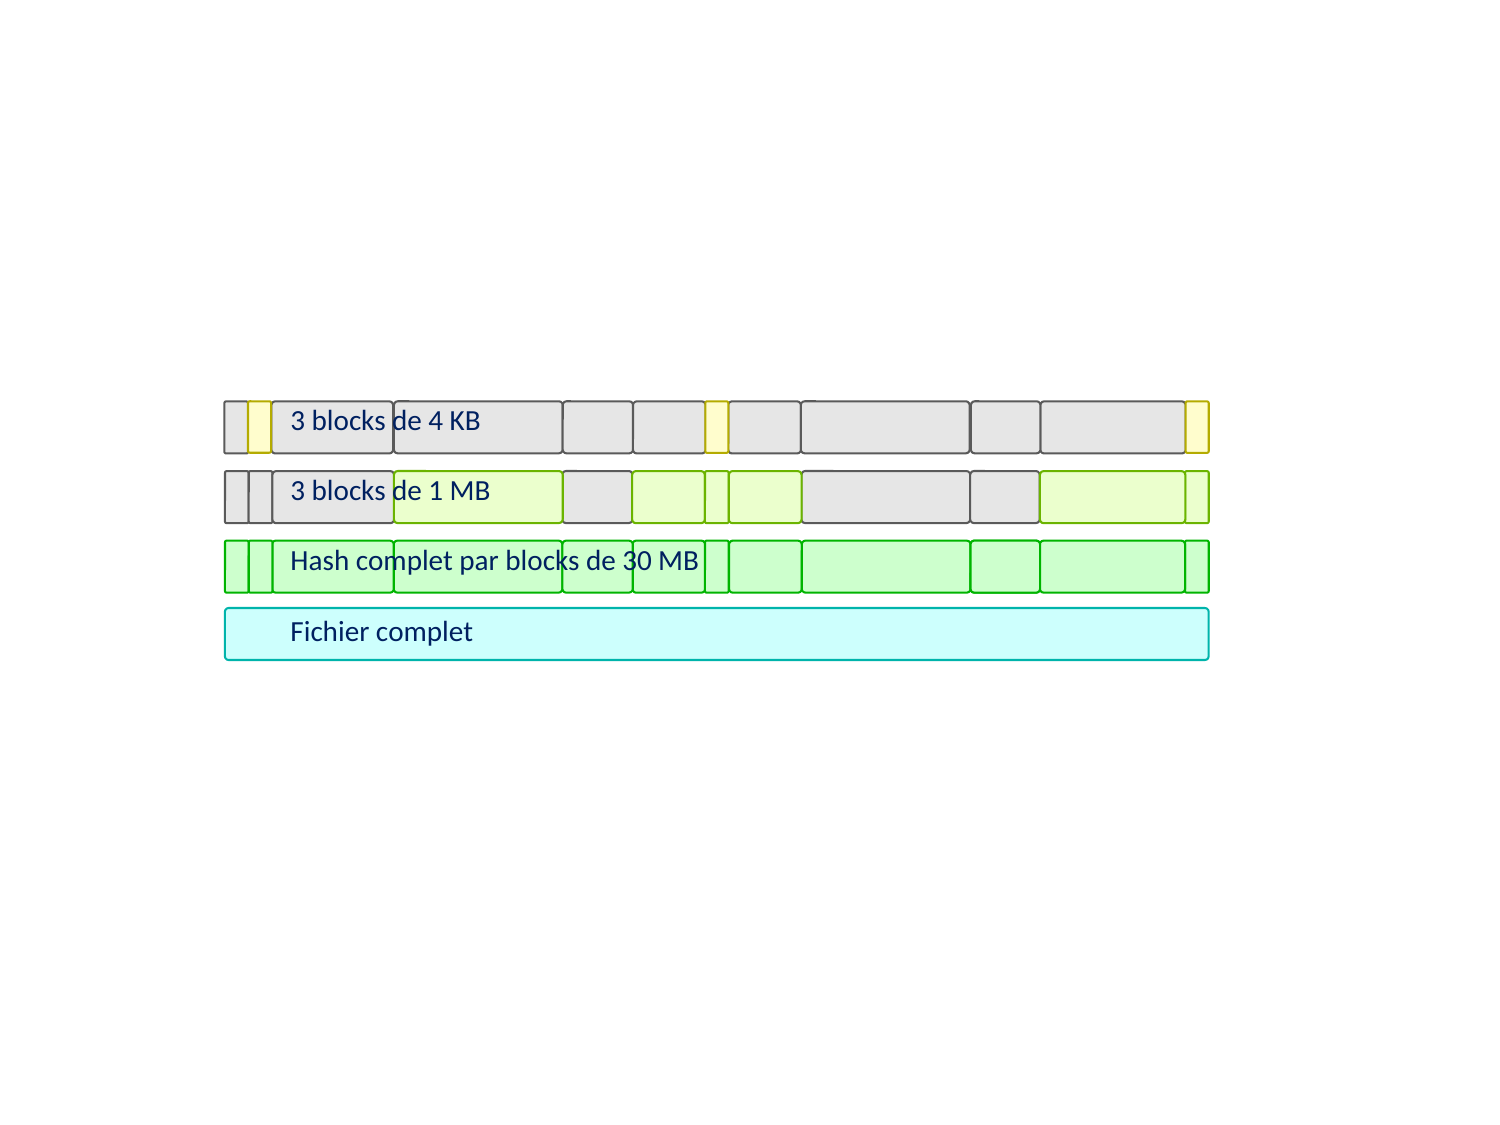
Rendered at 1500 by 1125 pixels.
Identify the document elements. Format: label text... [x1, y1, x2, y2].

text_box [224, 607, 1209, 661]
text_box [224, 401, 275, 454]
text_box [224, 471, 275, 524]
text_box Hash complet par blocks de 30 MB [275, 540, 815, 590]
text_box 3 blocks de 4 KB [275, 401, 567, 462]
text_box [567, 401, 1209, 454]
text_box Fichier complet [275, 611, 567, 672]
text_box [567, 471, 1209, 524]
text_box [224, 540, 1209, 593]
text_box 3 blocks de 1 MB [275, 471, 567, 531]
